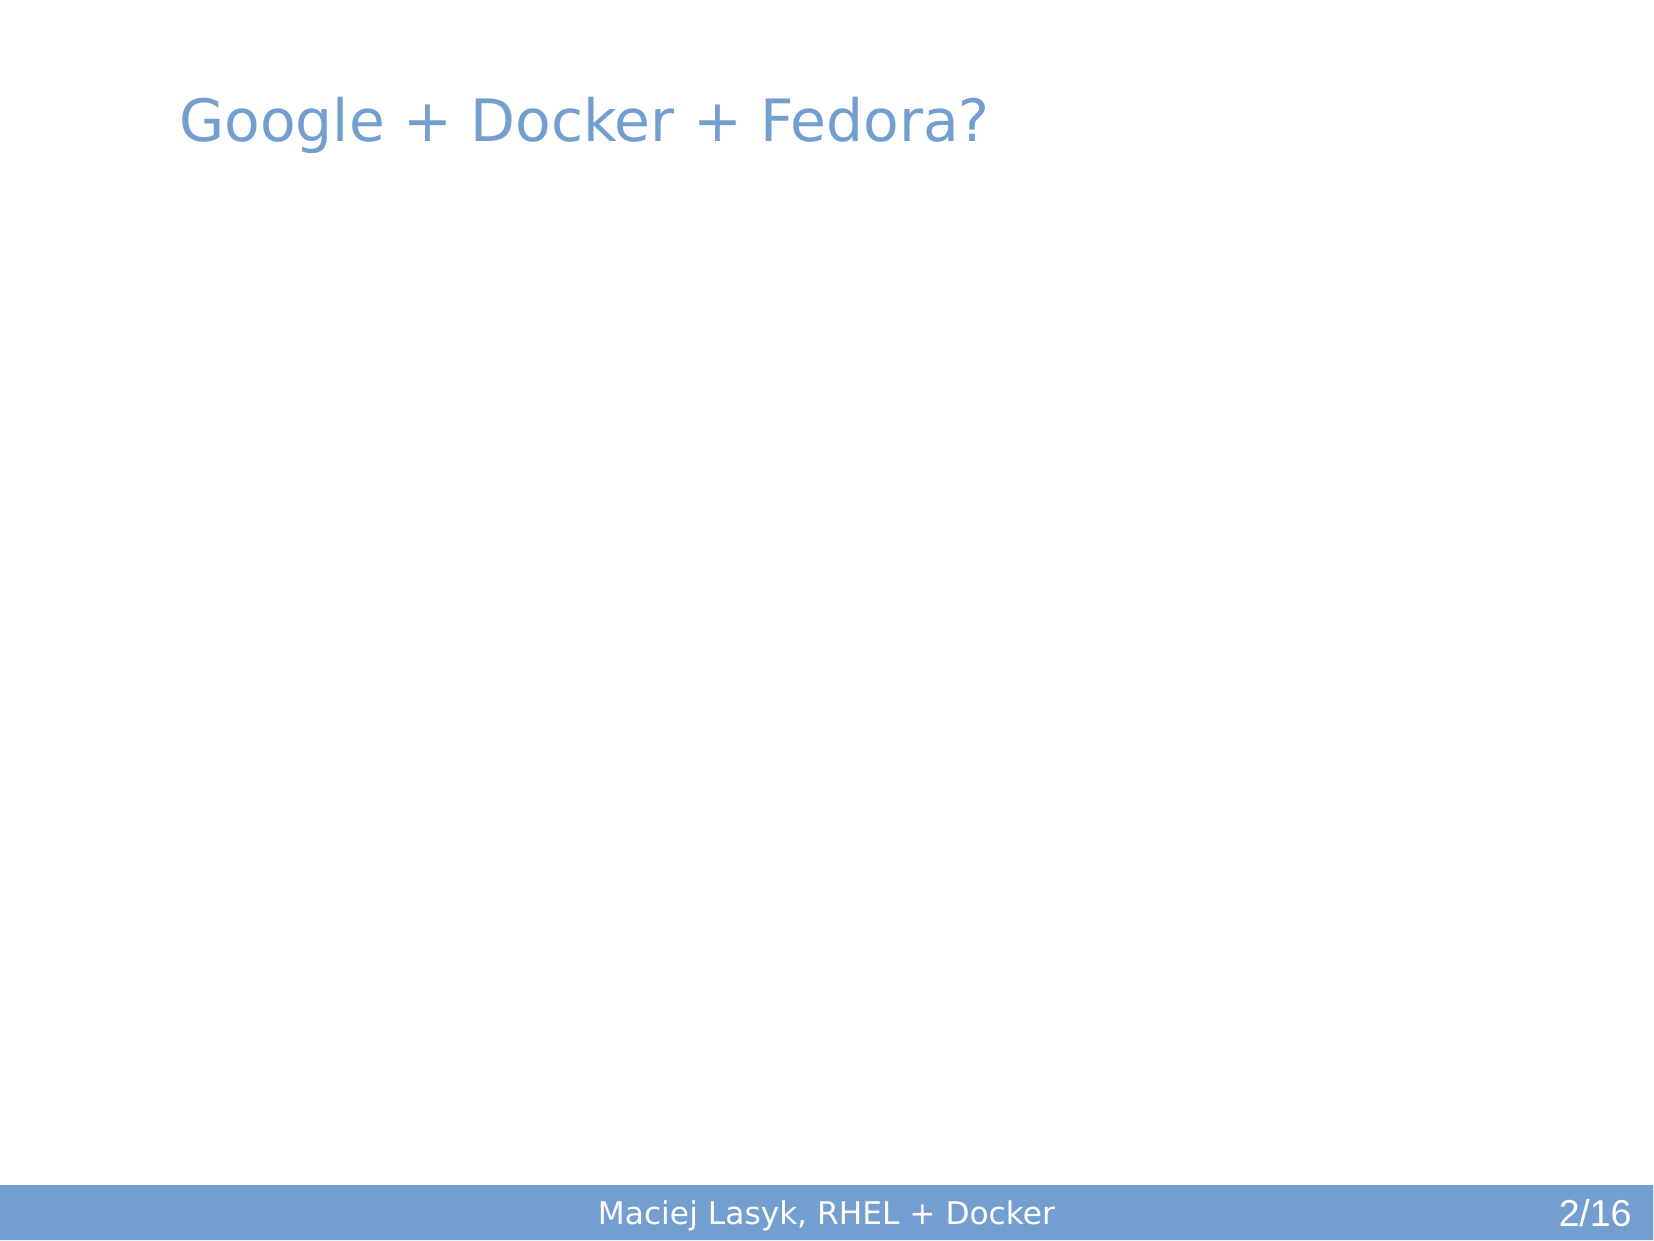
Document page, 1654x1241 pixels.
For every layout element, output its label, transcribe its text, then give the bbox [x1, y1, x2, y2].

text_box Maciej Lasyk, RHEL + Docker [583, 1188, 1071, 1240]
text_box Google + Docker + Fedora? [164, 79, 1005, 163]
text_box 2/16 [1533, 1185, 1647, 1241]
text_box [0, 1185, 1533, 1241]
text_box [1647, 1185, 1654, 1241]
